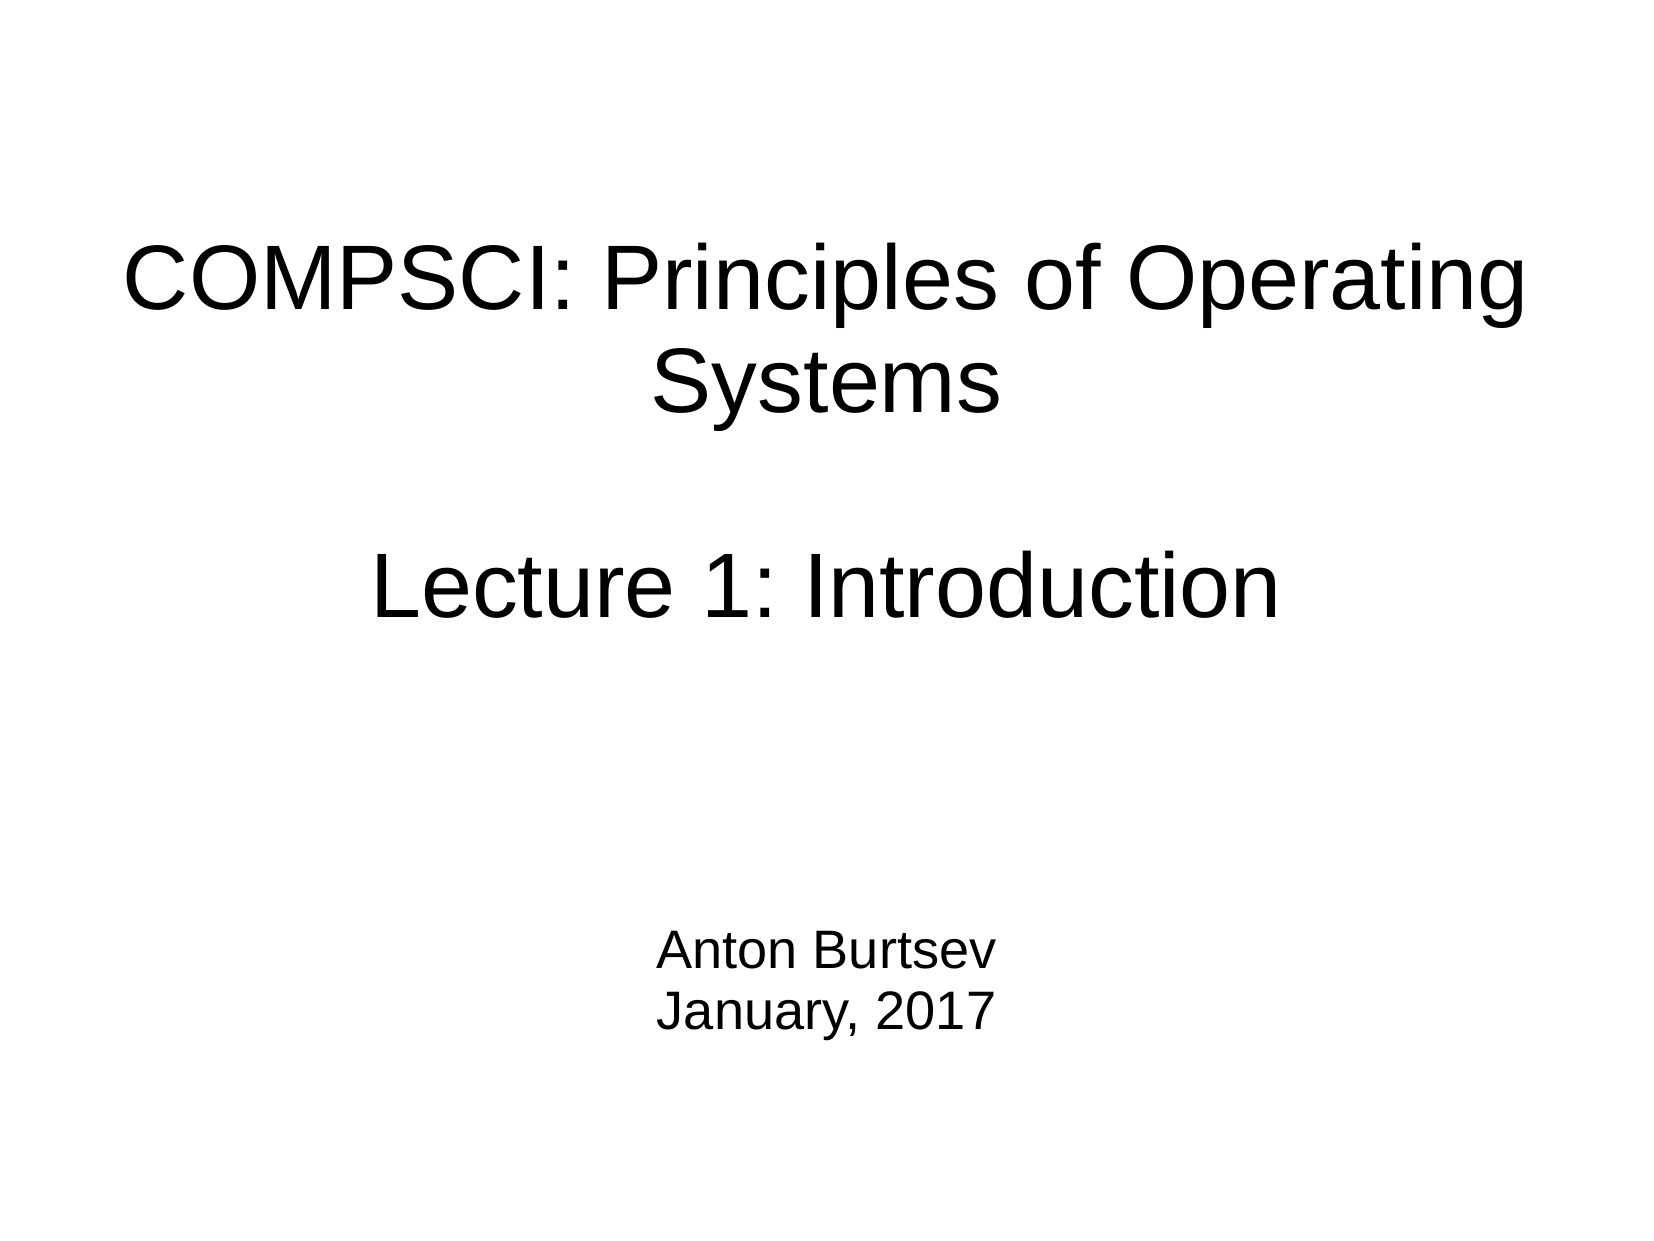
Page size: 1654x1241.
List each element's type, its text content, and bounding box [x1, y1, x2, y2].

subtitle Anton Burtsev January, 2017 [82, 637, 1571, 1109]
title COMPSCI: Principles of Operating Systems Lecture 1: Introduction [82, 113, 1571, 637]
